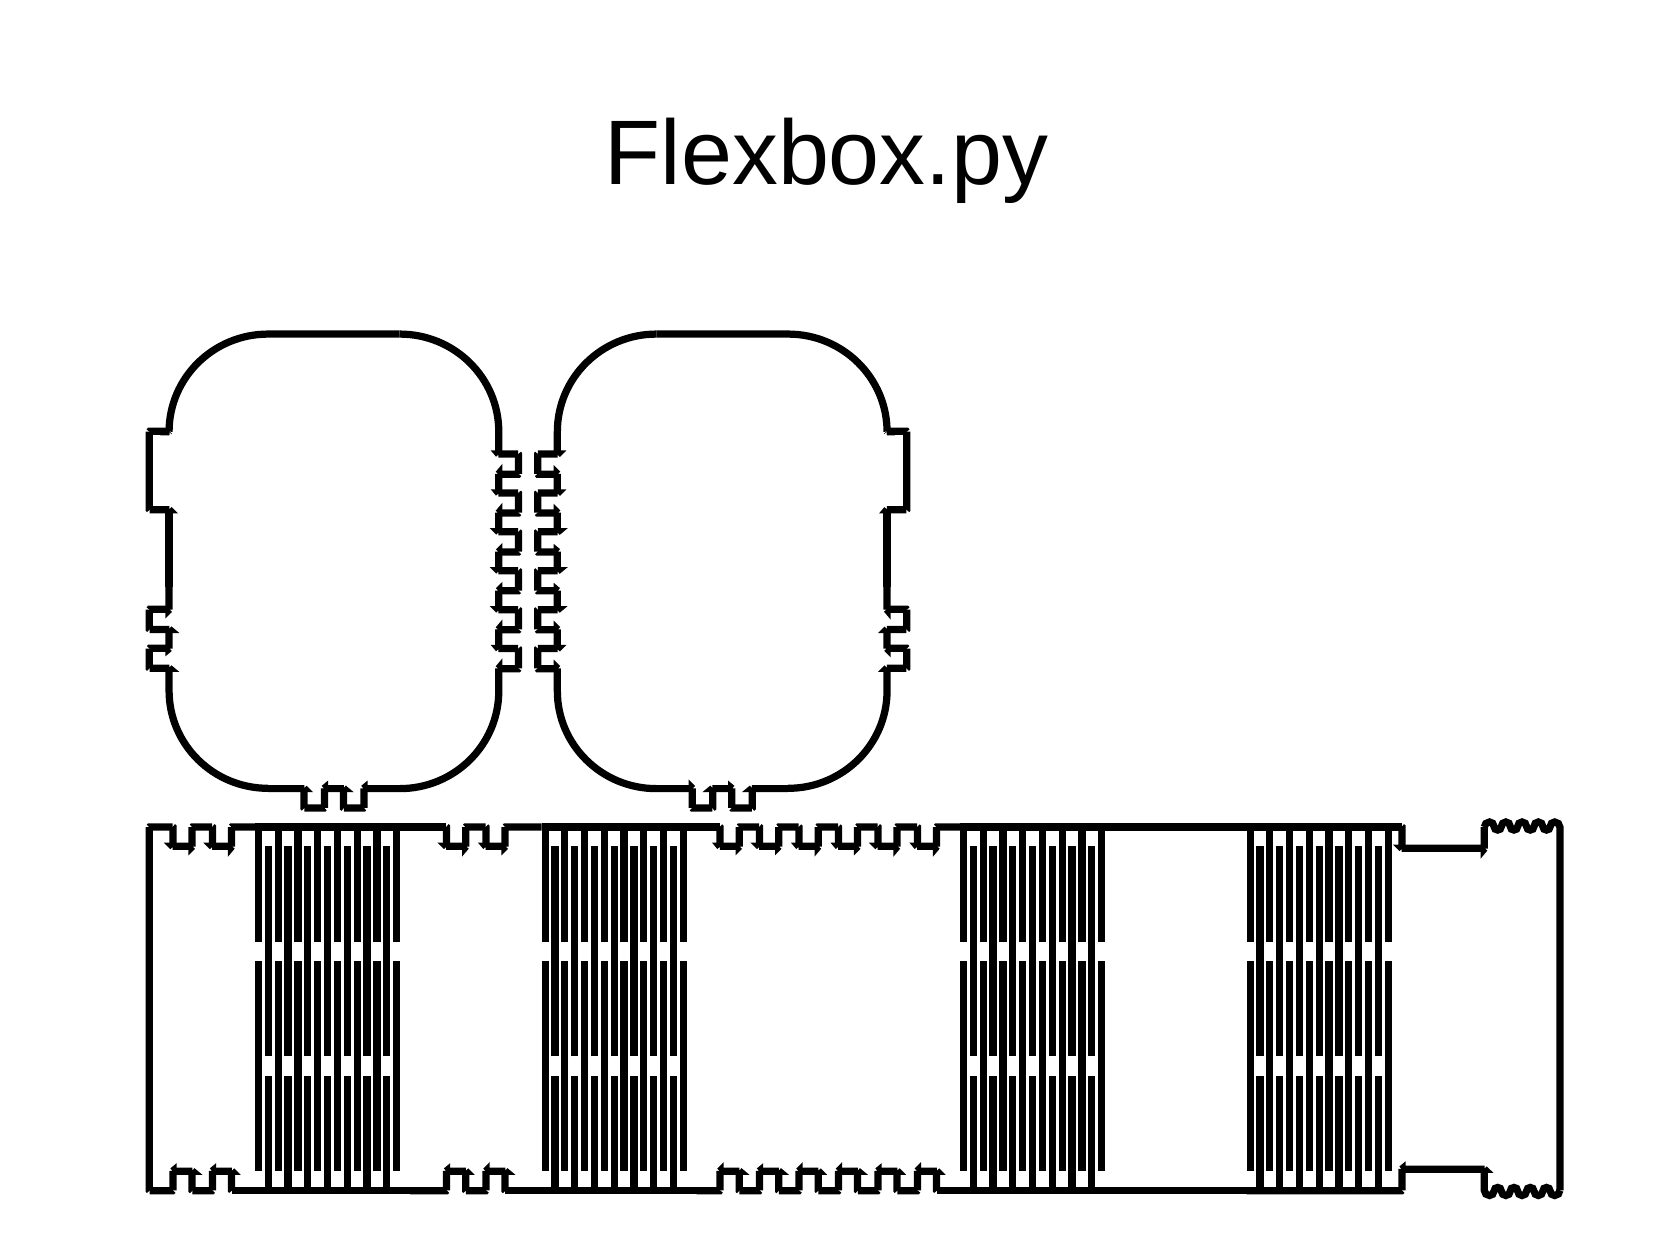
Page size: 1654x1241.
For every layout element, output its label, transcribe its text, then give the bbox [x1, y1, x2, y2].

title Flexbox.py [82, 49, 1571, 257]
picture [129, 140, 1619, 1211]
